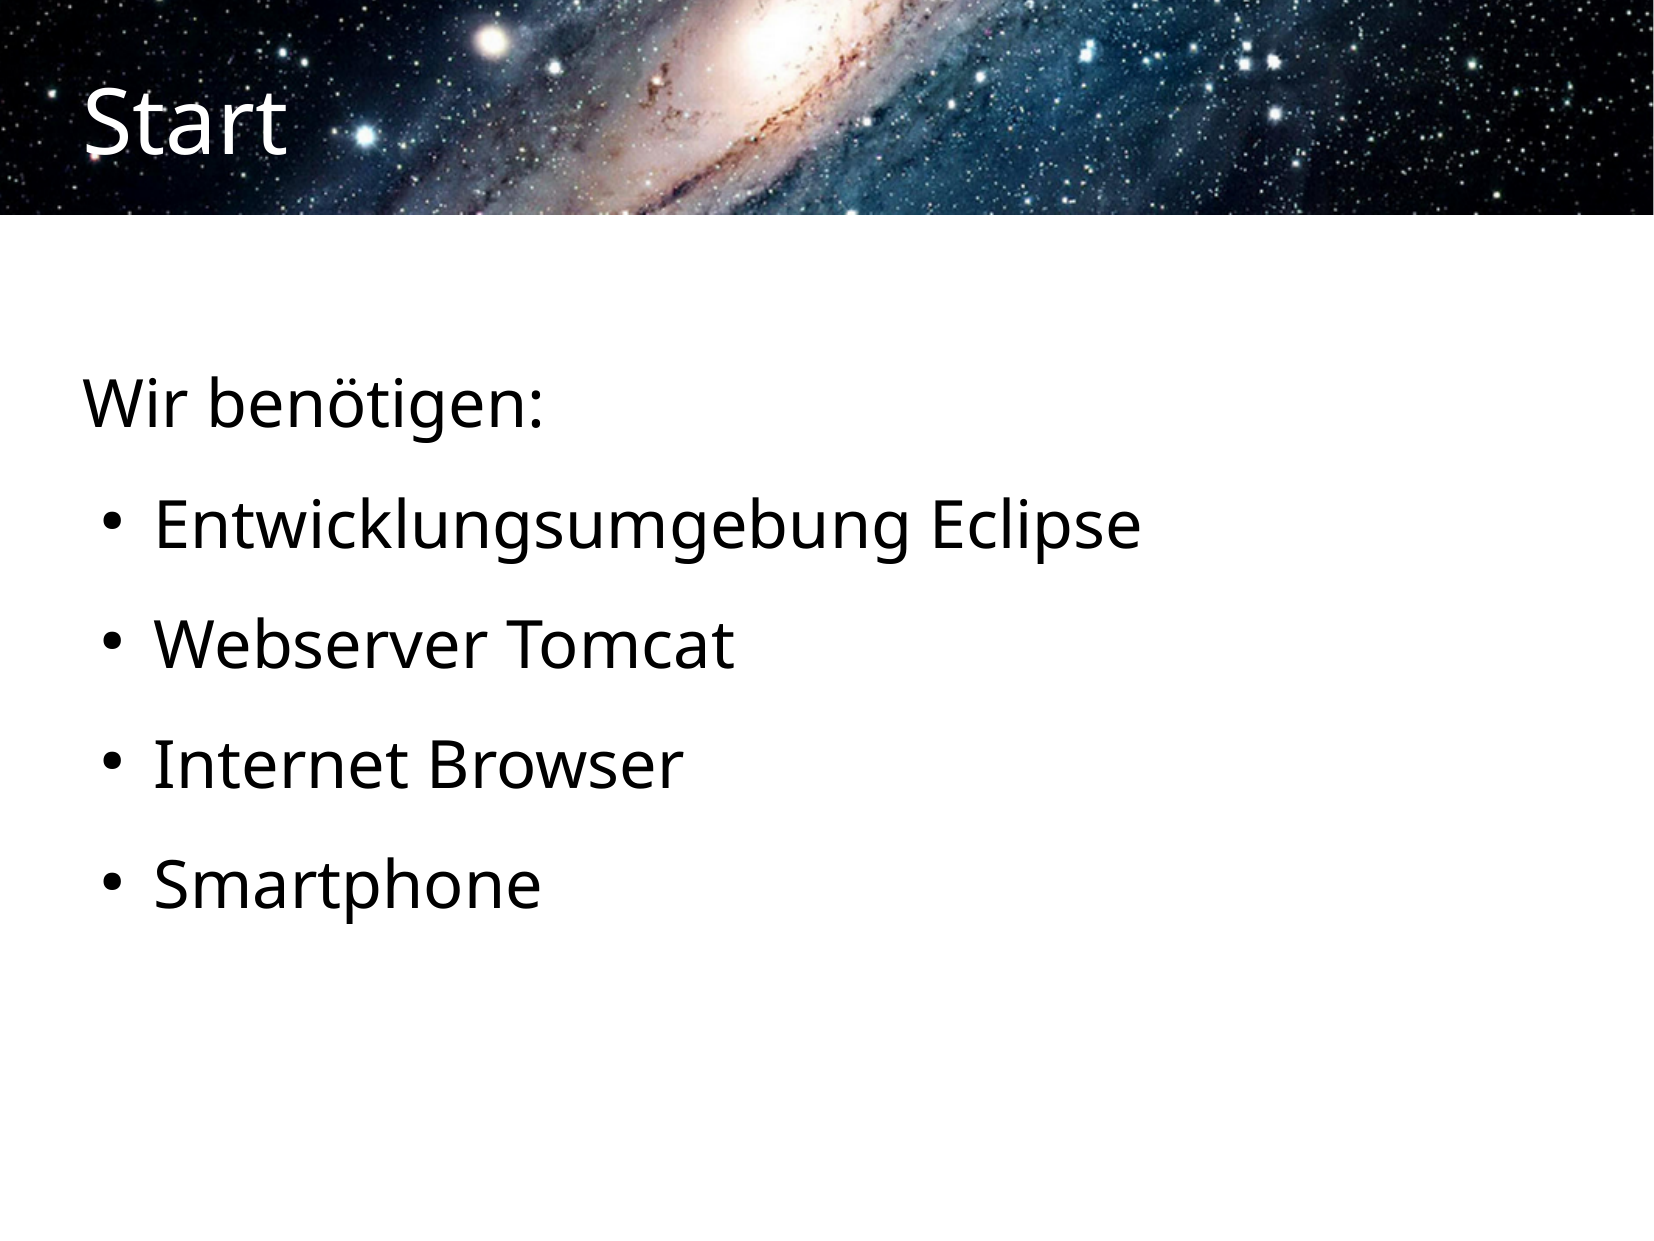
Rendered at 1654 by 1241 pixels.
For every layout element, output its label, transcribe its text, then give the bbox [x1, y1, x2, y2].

picture [0, 0, 1654, 215]
list Wir benötigen: Entwicklungsumgebung Eclipse Webserver Tomcat Internet Browser Smartphone [82, 236, 1607, 1010]
title Start [82, 23, 1571, 215]
